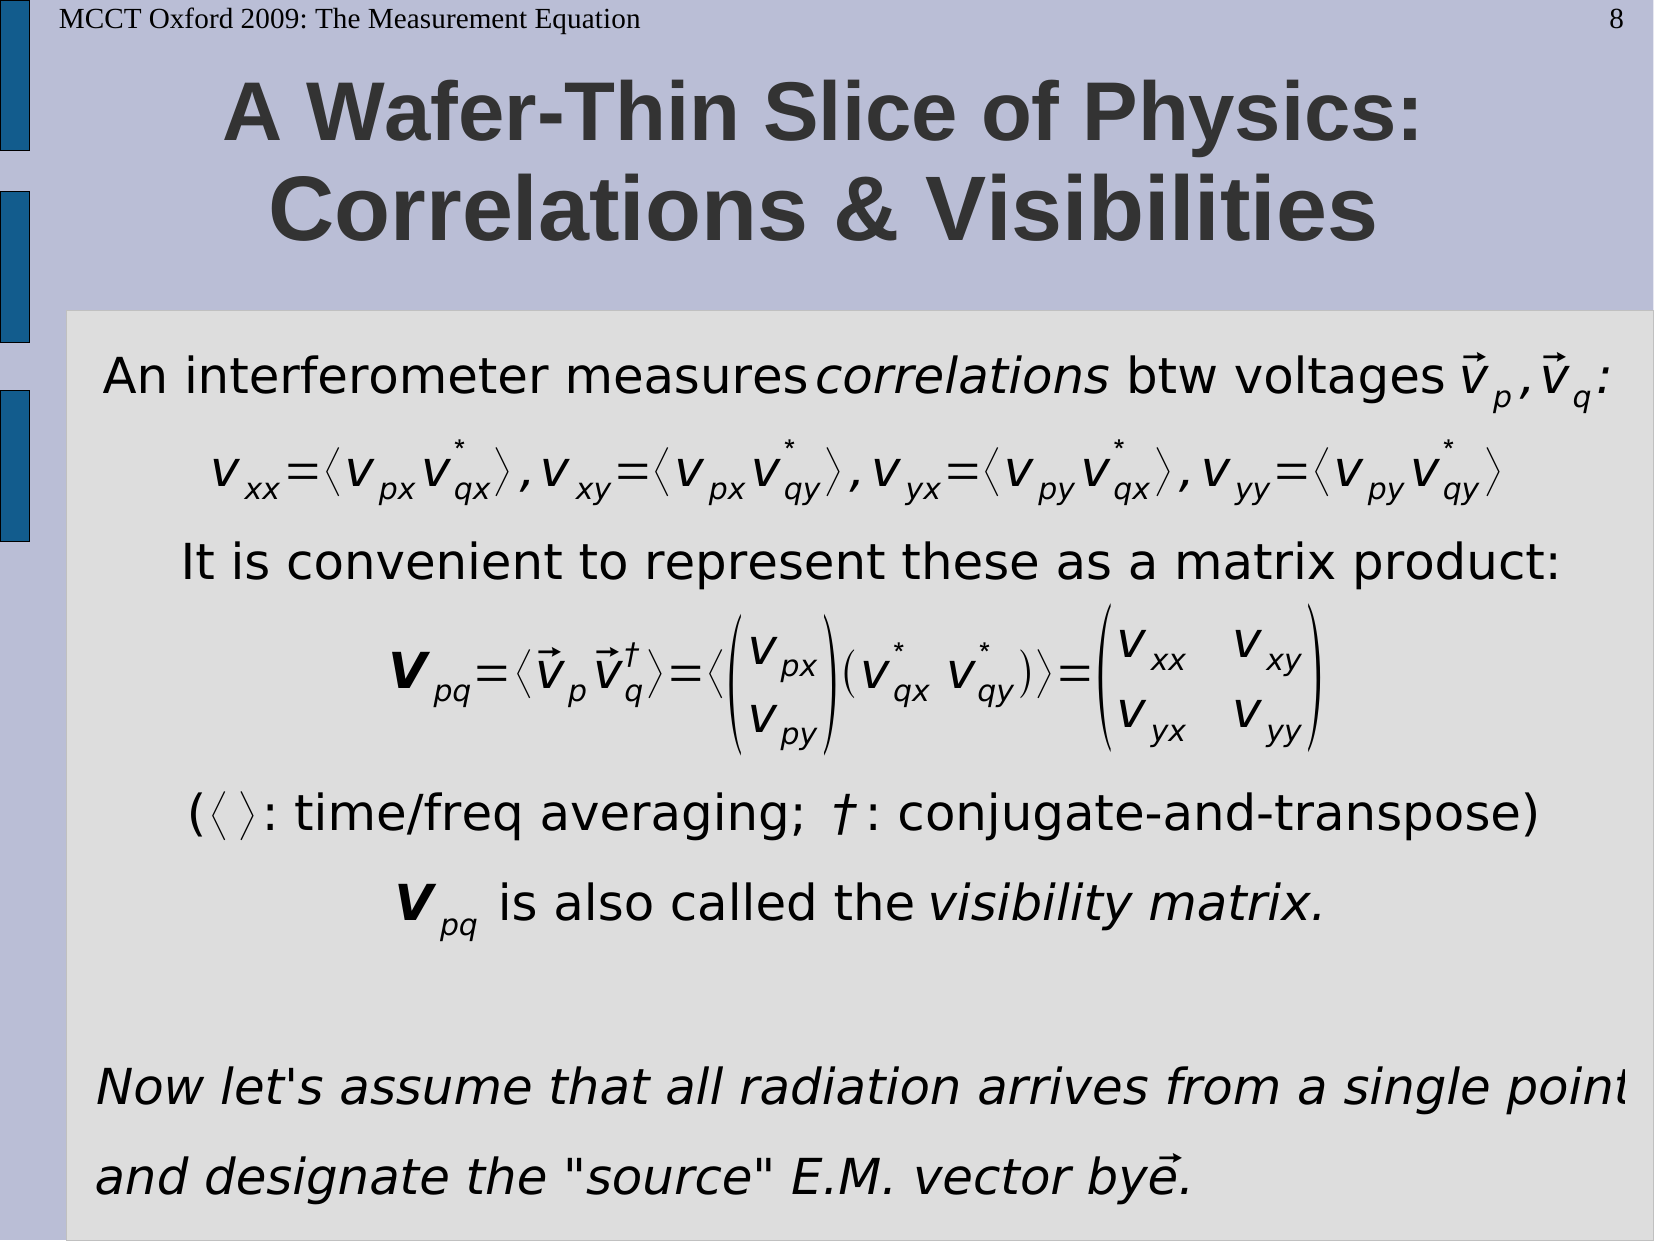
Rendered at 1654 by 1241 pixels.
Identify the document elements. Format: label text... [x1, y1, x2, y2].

title A Wafer-Thin Slice of Physics: Correlations & Visibilities [118, 59, 1531, 267]
chart [88, 324, 1625, 1213]
